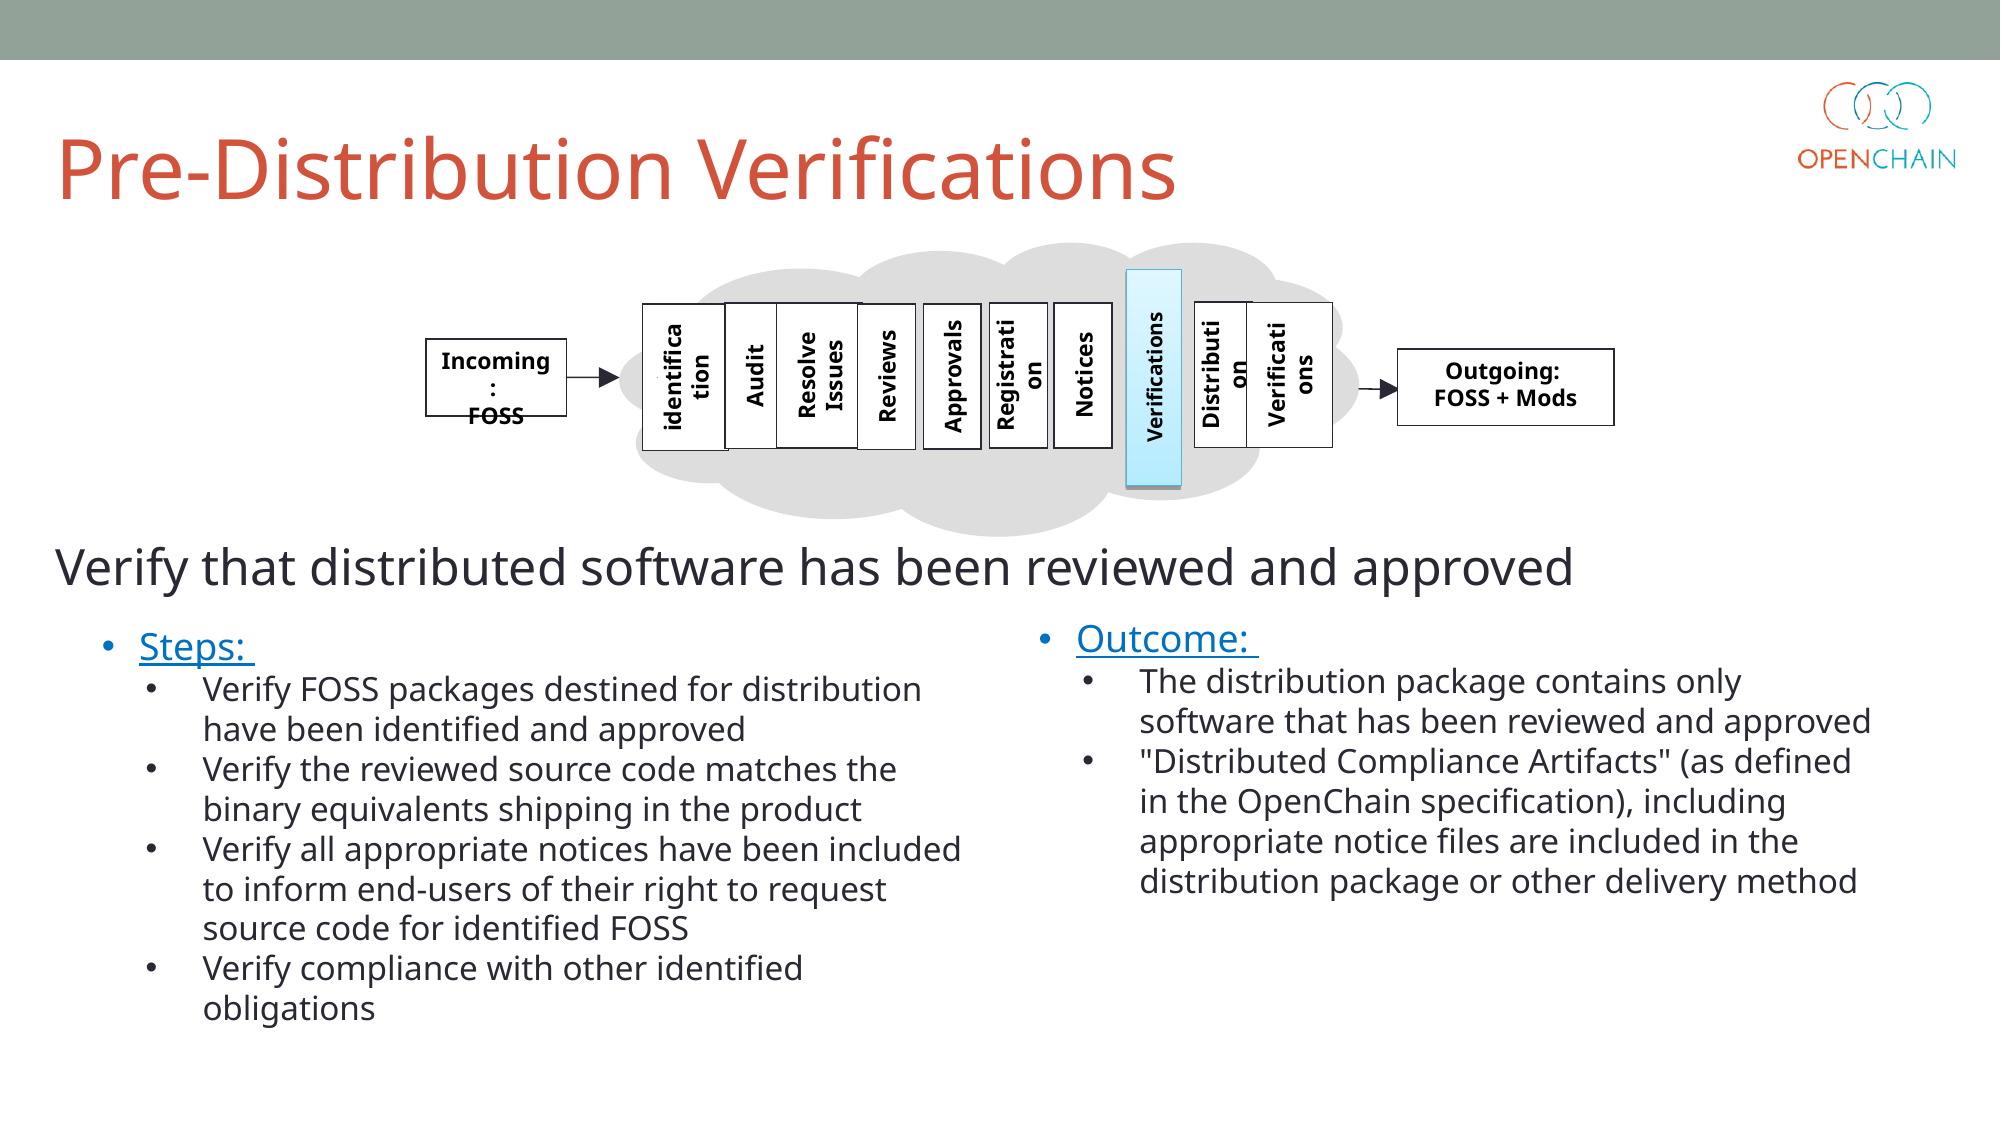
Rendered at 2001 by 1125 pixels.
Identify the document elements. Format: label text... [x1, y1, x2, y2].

text_box Verify that distributed software has been reviewed and approved [40, 527, 2000, 604]
picture [1798, 82, 1955, 169]
text_box [619, 351, 642, 410]
text_box Verifications [1126, 269, 1182, 486]
text_box Distribution [1194, 302, 1246, 448]
text_box [1333, 305, 1360, 425]
text_box Pre-Distribution Verifications [40, 84, 1841, 247]
text_box identification [642, 304, 729, 451]
text_box Steps: Verify FOSS packages destined for distribution have been identified and approved Verify the reviewed source code matches the binary equivalents shipping in the product Verify all appropriate notices have been included to inform end-users of their right to request source code for identified FOSS Verify compliance with other identified obligations [86, 620, 982, 1075]
text_box Resolve Issues [776, 302, 863, 449]
text_box Outcome: The distribution package contains only software that has been reviewed and approved "Distributed Compliance Artifacts" (as defined in the OpenChain specification), including appropriate notice files are included in the distribution package or other delivery method [1023, 612, 1898, 1053]
text_box Registration [989, 302, 1048, 449]
text_box Incoming: FOSS [426, 339, 567, 416]
text_box [635, 247, 1330, 527]
text_box Verifications [1246, 302, 1333, 448]
text_box Approvals [923, 303, 982, 449]
text_box Notices [1054, 302, 1113, 449]
text_box Outgoing: FOSS + Mods [1397, 348, 1614, 426]
text_box Audit [725, 303, 776, 449]
text_box Reviews [857, 304, 916, 450]
